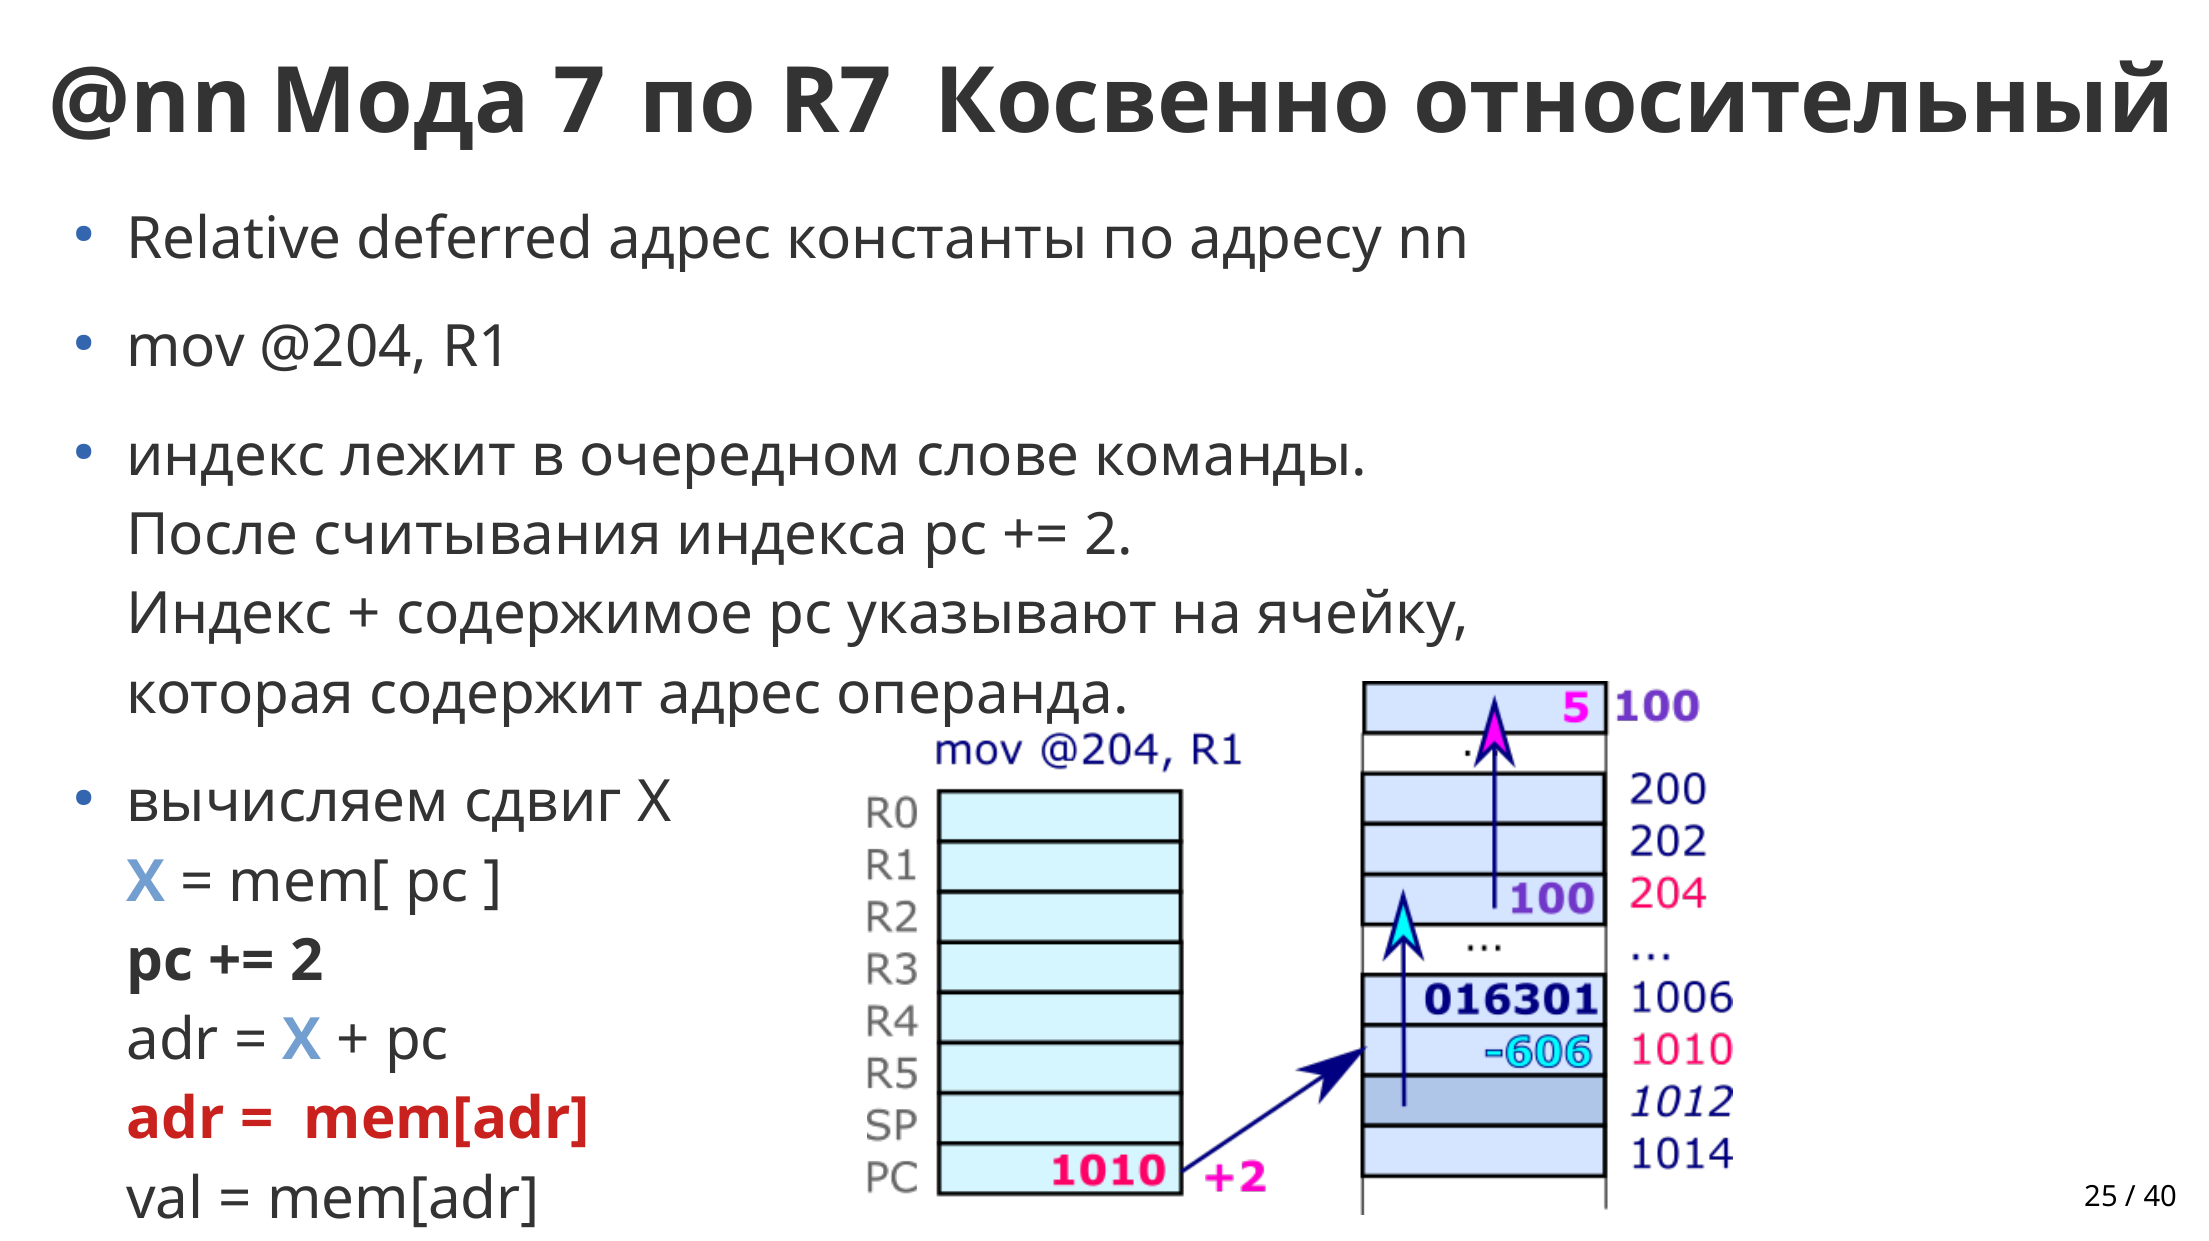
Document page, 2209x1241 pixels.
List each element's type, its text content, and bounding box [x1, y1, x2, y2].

picture [867, 681, 1733, 1215]
title @nn Мода 7 по R7 Косвенно относительный [48, 0, 2209, 223]
list Relative deferred адрес константы по адресу nn mov @204, R1 индекс лежит в очередном слове команды. После считывания индекса pc += 2. Индекс + содержимое pc указывают на ячейку, которая содержит адрес операнда. вычисляем сдвиг Х X = mem[ pc ] pc += 2 adr = X + pc adr = mem[adr] val = mem[adr] [55, 195, 1690, 1177]
